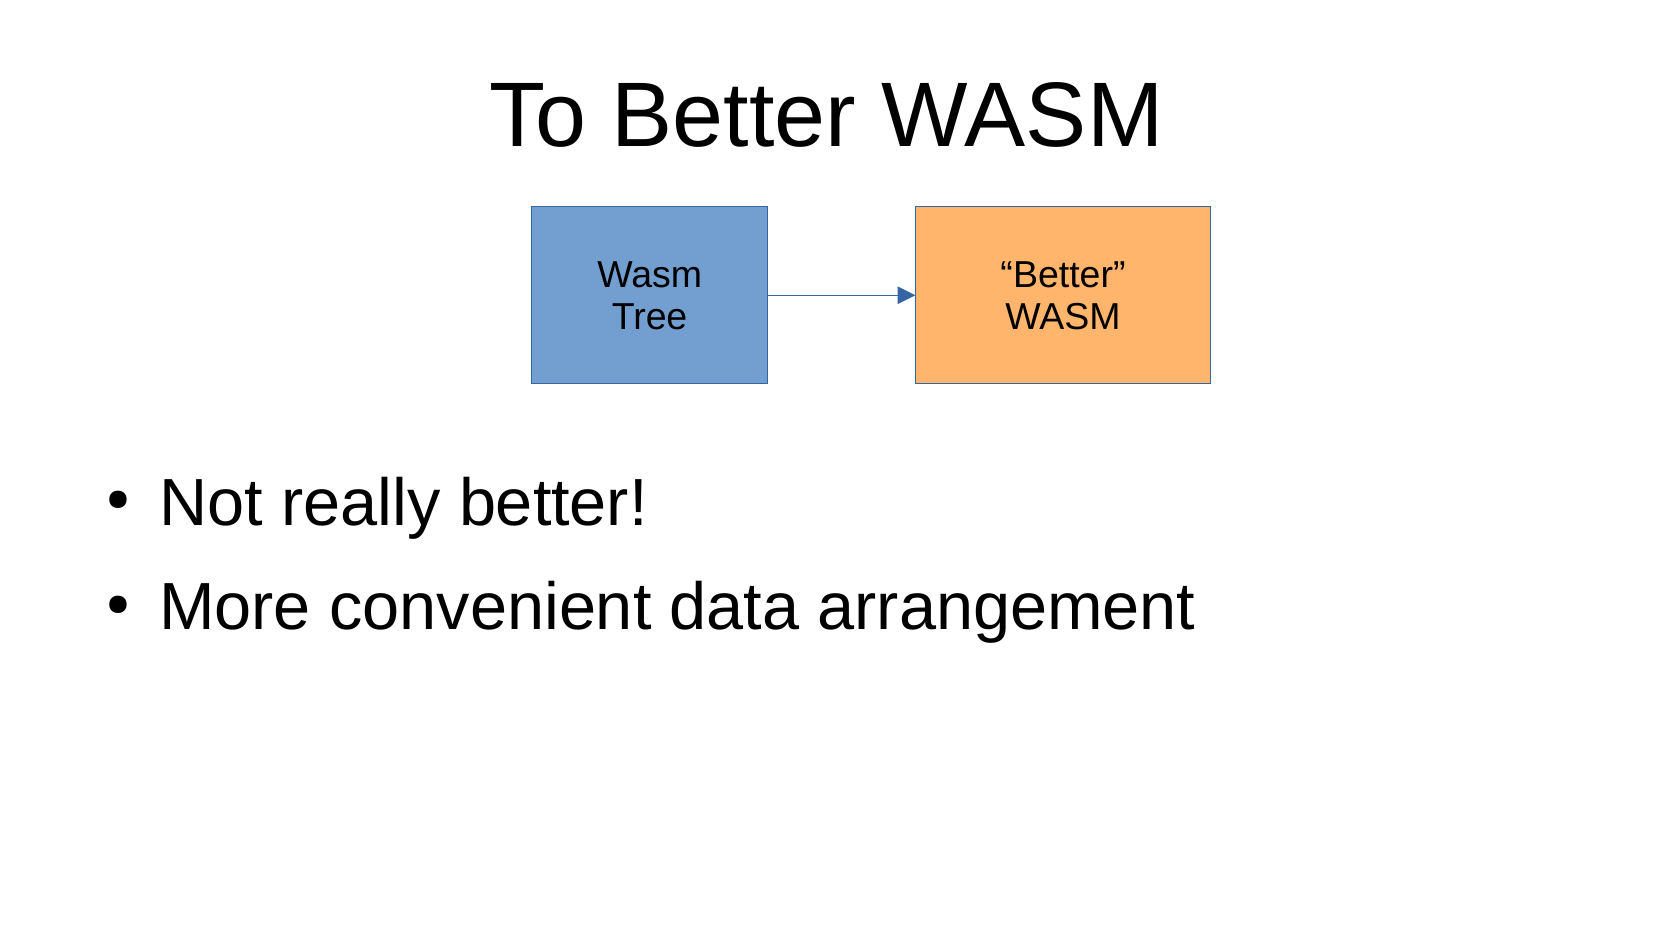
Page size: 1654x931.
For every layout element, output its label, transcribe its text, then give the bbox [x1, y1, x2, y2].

text_box “Better” WASM [915, 206, 1211, 384]
list Not really better! More convenient data arrangement [88, 464, 1577, 798]
text_box Wasm Tree [531, 206, 768, 384]
title To Better WASM [82, 37, 1571, 193]
